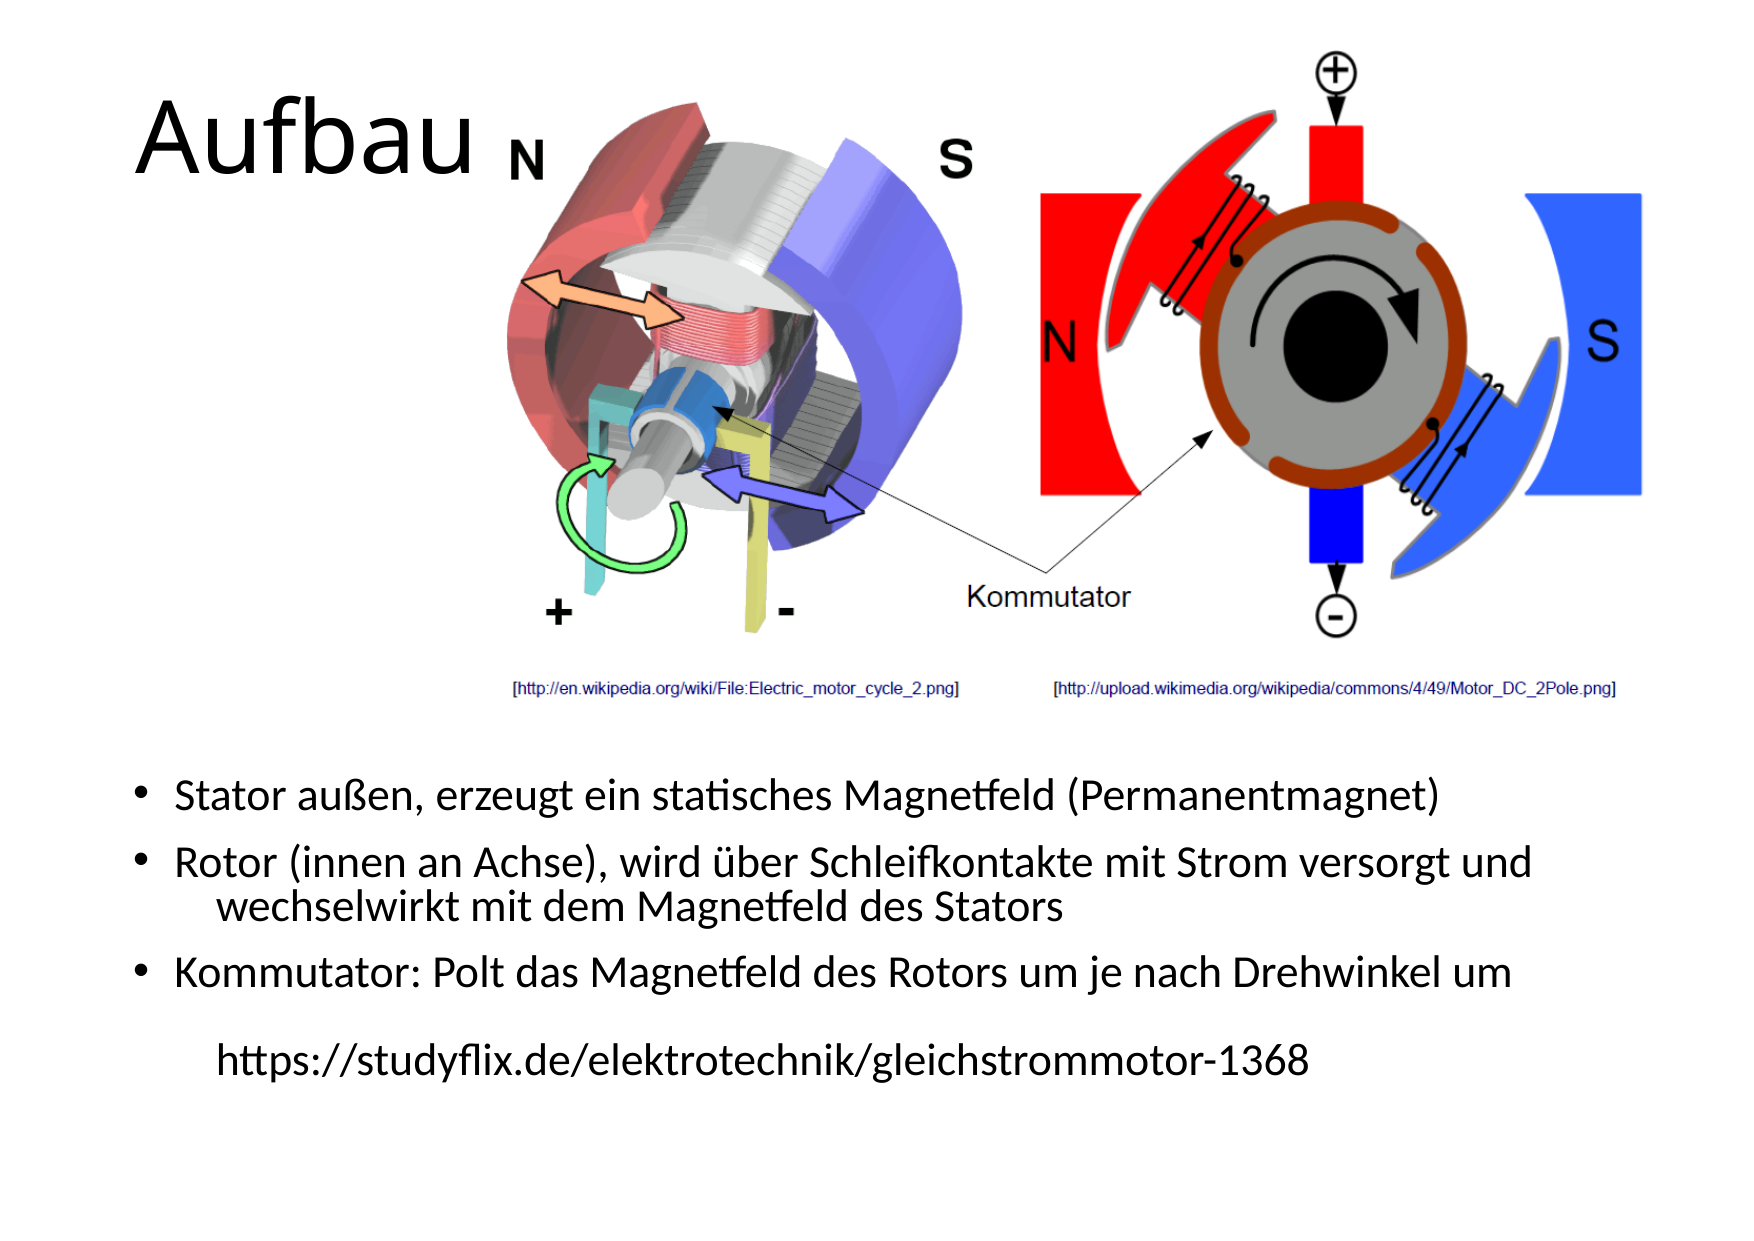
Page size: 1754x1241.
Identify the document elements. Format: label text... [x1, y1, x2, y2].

title Aufbau [120, 66, 1634, 216]
picture [406, 26, 1733, 710]
list Stator außen, erzeugt ein statisches Magnetfeld (Permanentmagnet) Rotor (innen an Achse), wird über Schleifkontakte mit Strom versorgt und wechselwirkt mit dem Magnetfeld des Stators Kommutator: Polt das Magnetfeld des Rotors um je nach Drehwinkel um https://studyflix.de/elektrotechnik/gleichstrommotor-1368 [118, 767, 1670, 1214]
